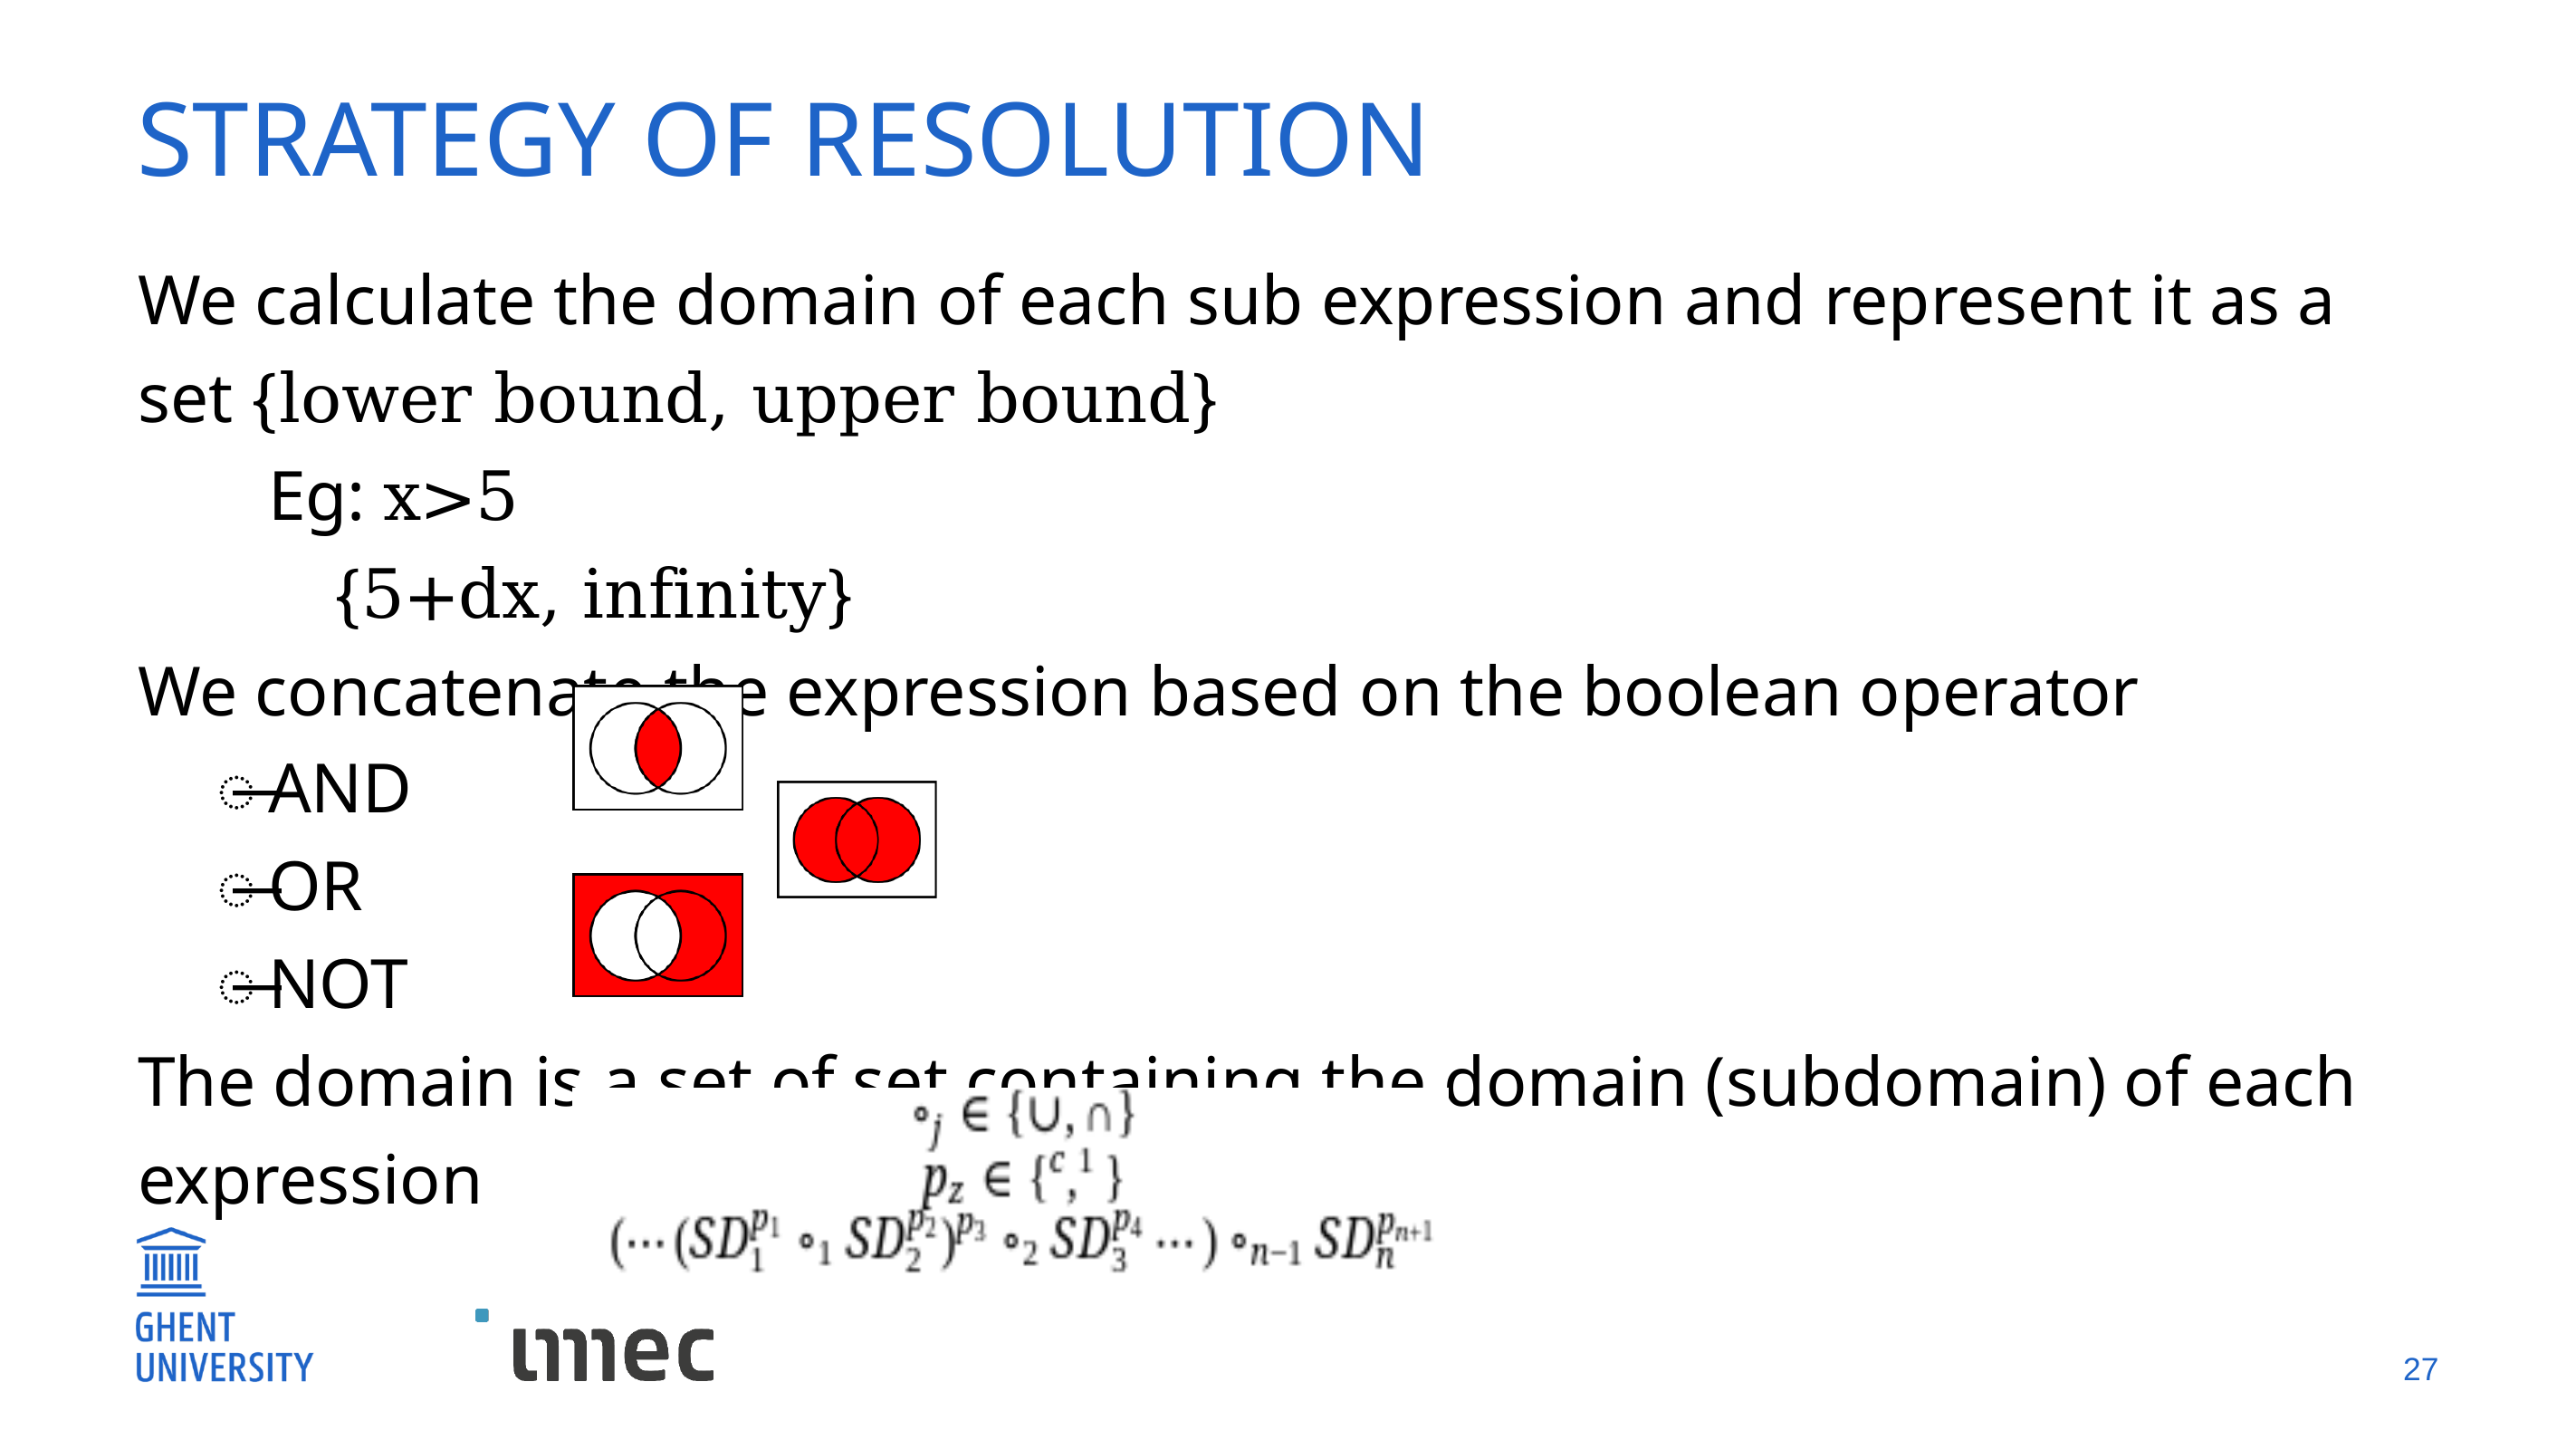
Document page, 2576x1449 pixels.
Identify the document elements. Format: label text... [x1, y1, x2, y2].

title STRATEGY OF RESOLUTION [123, 76, 2456, 206]
picture [572, 685, 743, 811]
picture [475, 1309, 713, 1381]
slide_number <number> [2315, 1329, 2453, 1407]
list We calculate the domain of each sub expression and represent it as a set {lower bound, upper bound} Eg: x>5 {5+dx, infinity} We concatenate the expression based on the boolean operator AND OR NOT The domain is a set of set containing the domain (subdomain) of each expression [124, 234, 2456, 1229]
picture [777, 781, 947, 906]
picture [68, 1175, 411, 1449]
picture [572, 873, 743, 997]
picture [572, 1088, 1449, 1300]
